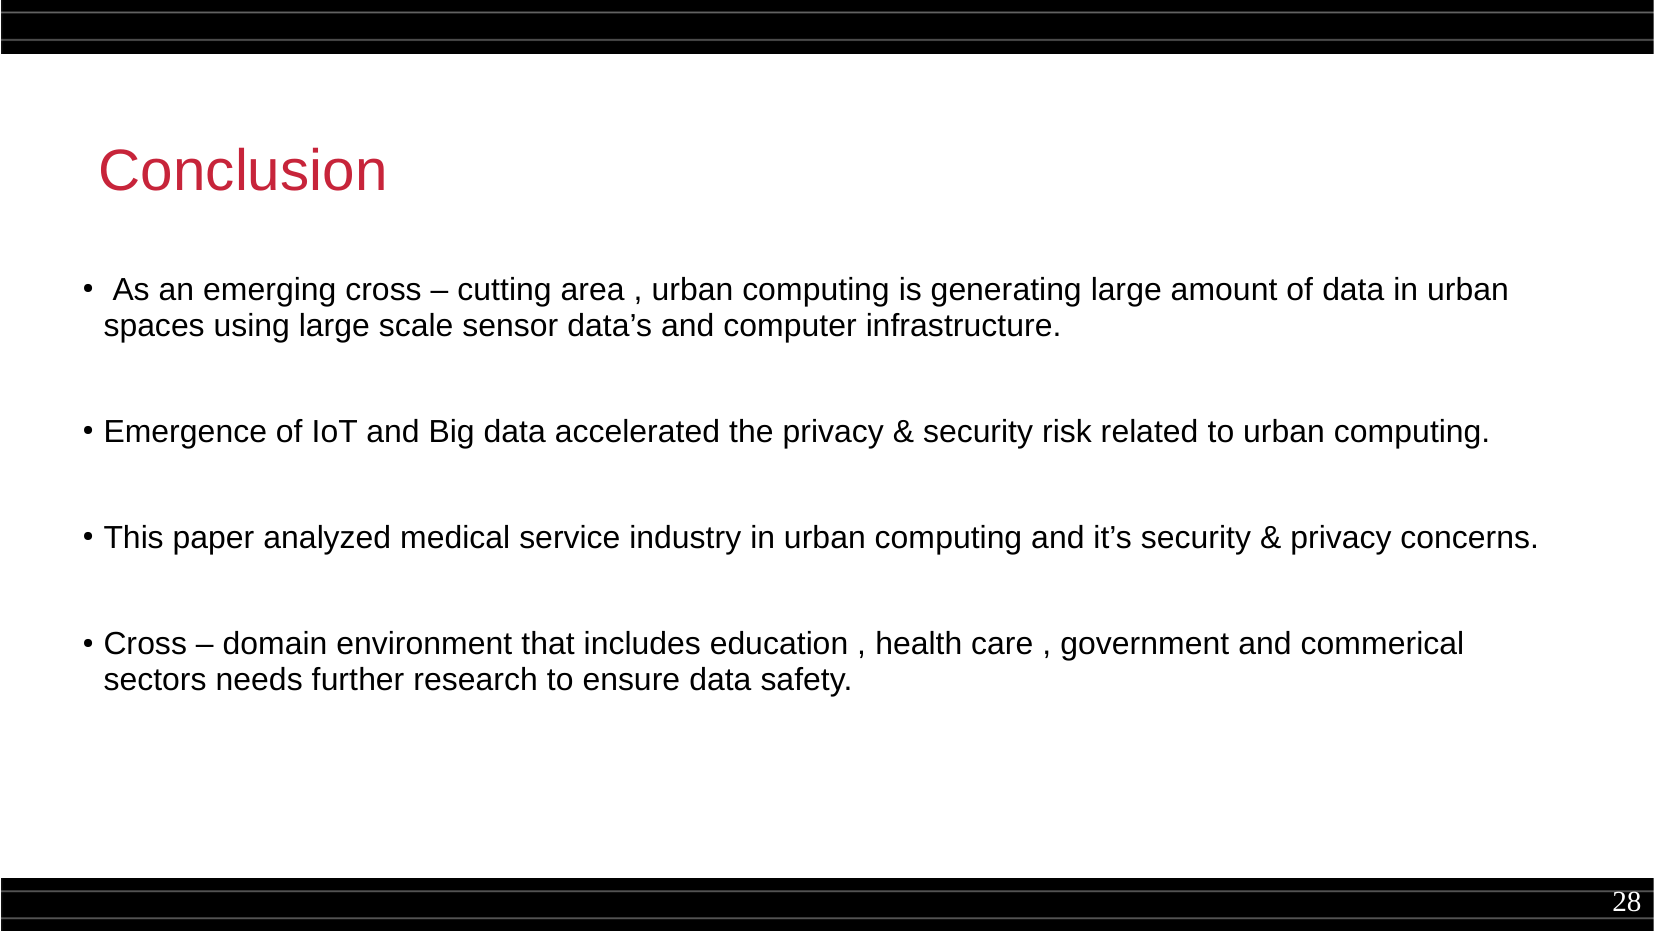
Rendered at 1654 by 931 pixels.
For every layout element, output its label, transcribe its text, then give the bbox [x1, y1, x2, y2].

picture [1, 0, 1654, 54]
picture [1, 878, 1654, 931]
title Conclusion [82, 92, 1571, 249]
list As an emerging cross – cutting area , urban computing is generating large amount of data in urban spaces using large scale sensor data’s and computer infrastructure. Emergence of IoT and Big data accelerated the privacy & security risk related to urban computing. This paper analyzed medical service industry in urban computing and it’s security & privacy concerns. Cross – domain environment that includes education , health care , government and commerical sectors needs further research to ensure data safety. [82, 271, 1571, 758]
